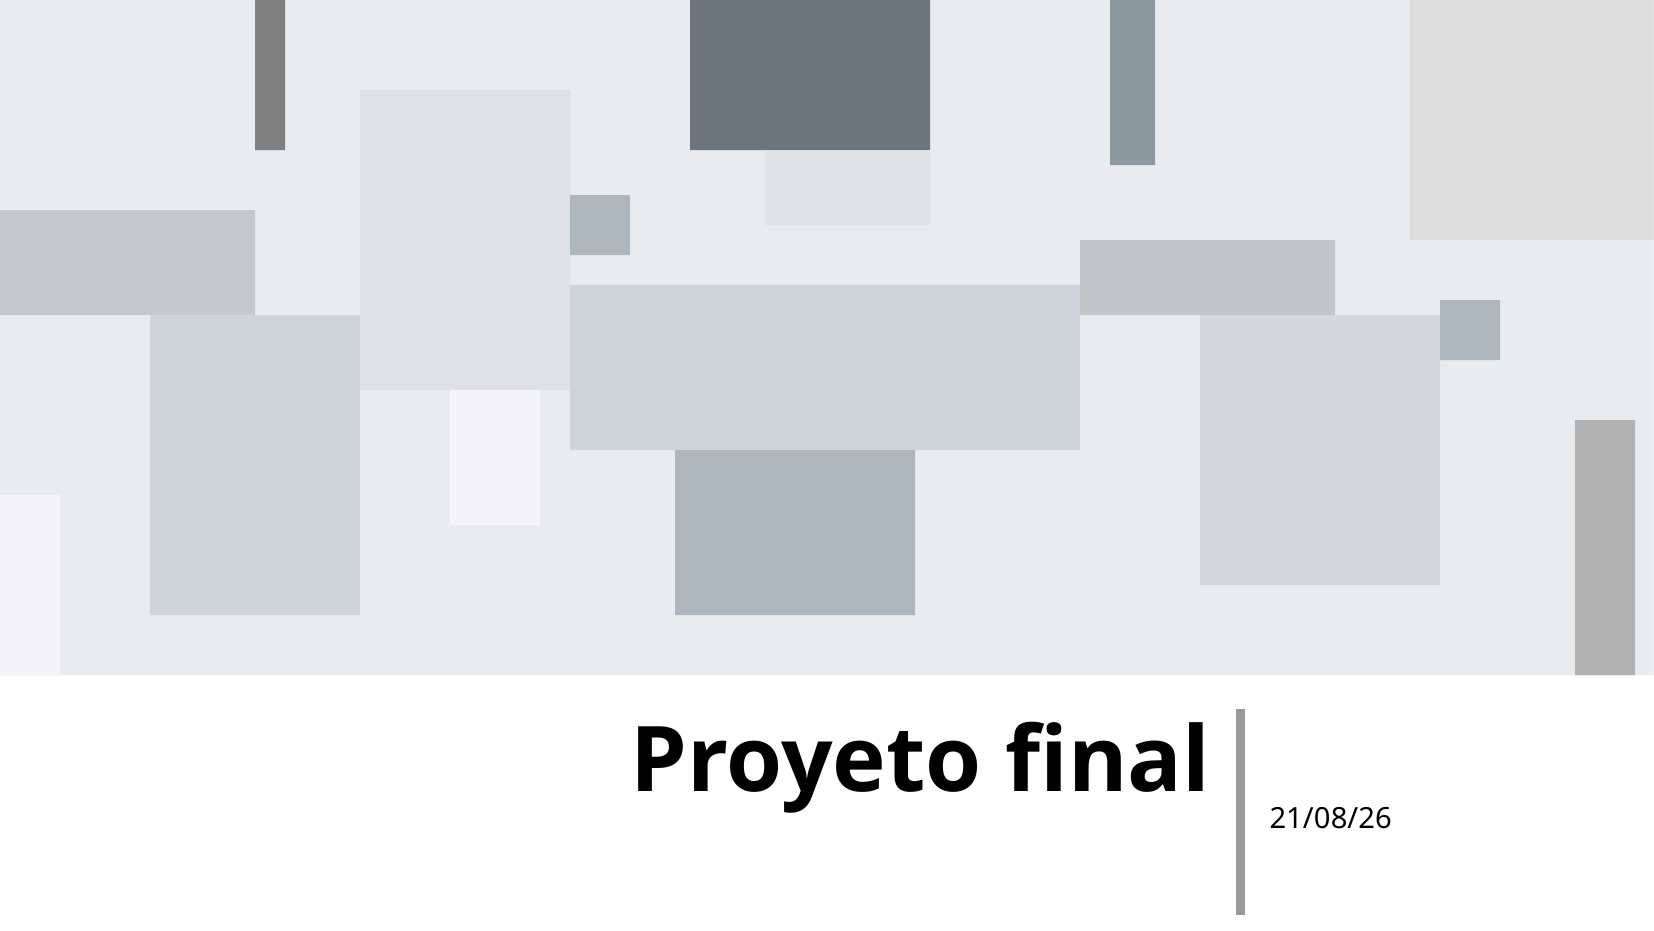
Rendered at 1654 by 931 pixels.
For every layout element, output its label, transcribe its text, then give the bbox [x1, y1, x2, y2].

title Proyeto final [59, 694, 1211, 819]
